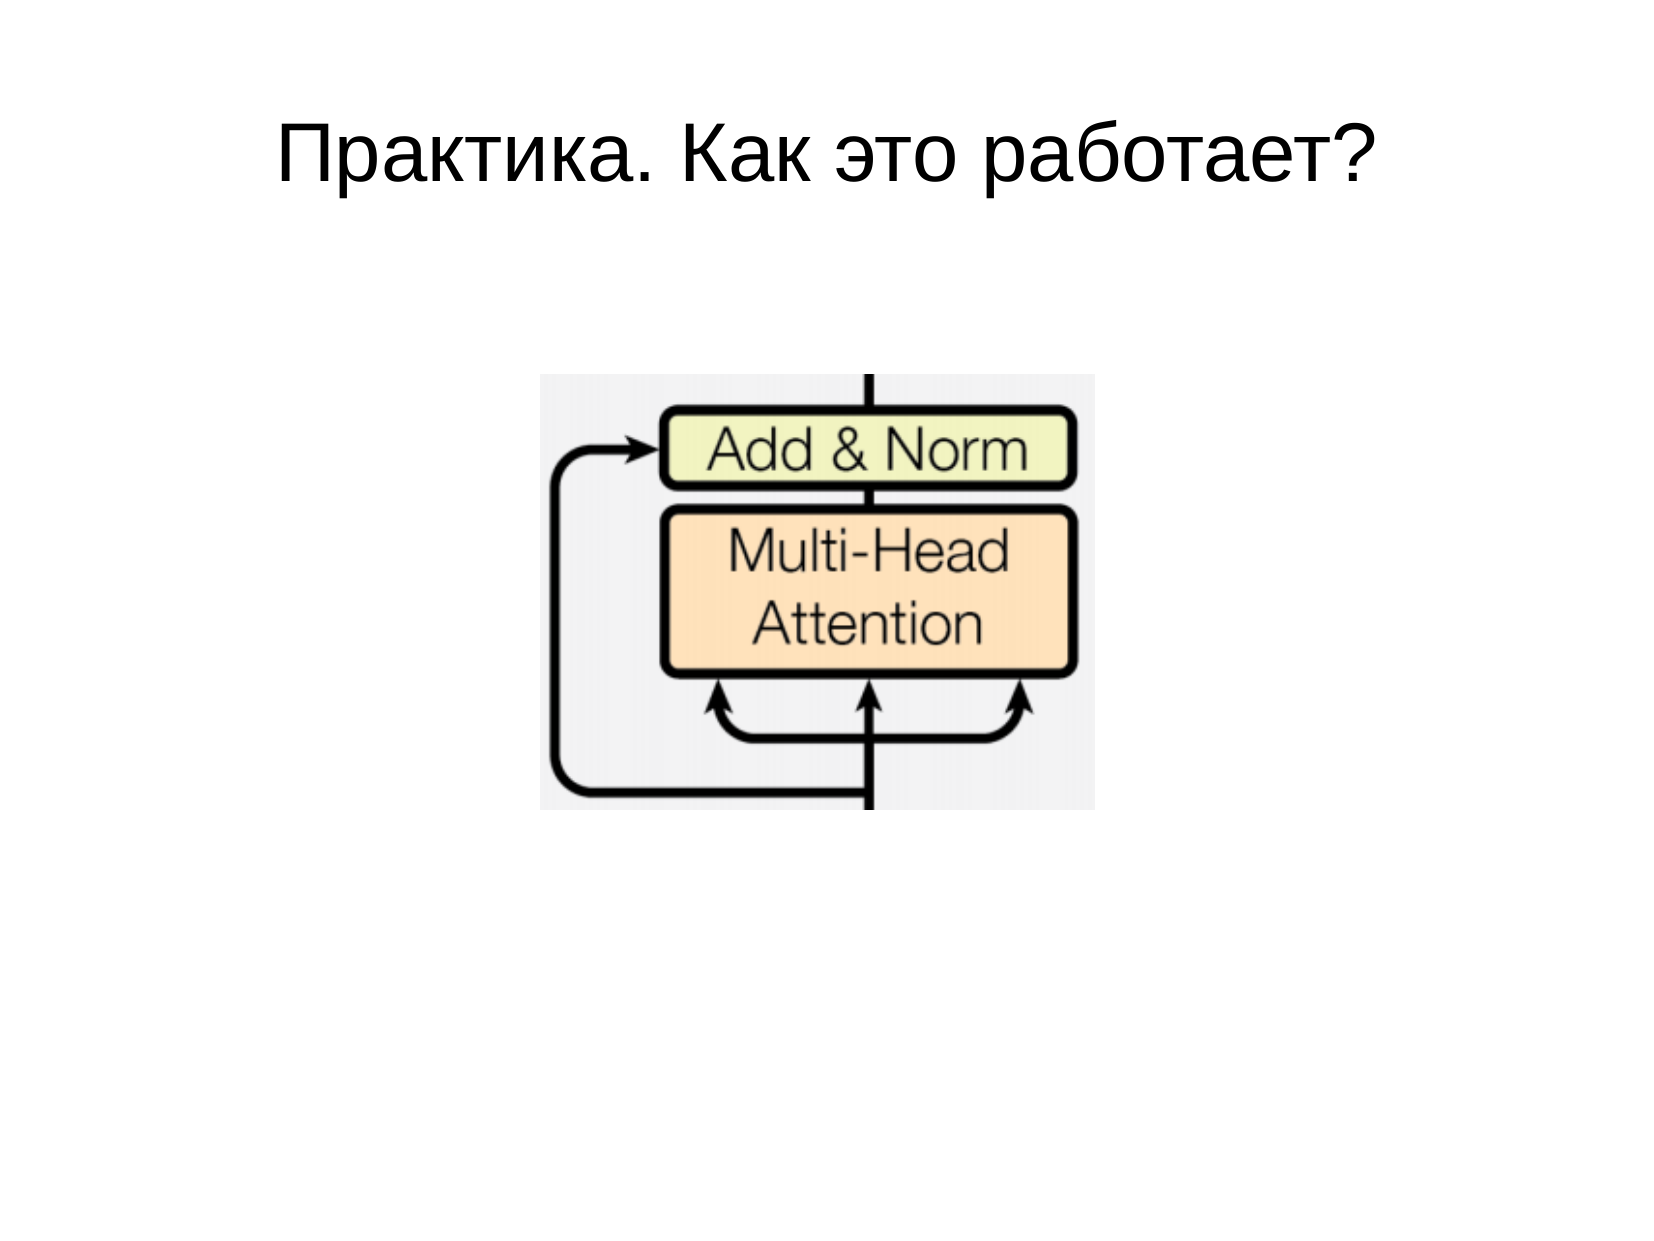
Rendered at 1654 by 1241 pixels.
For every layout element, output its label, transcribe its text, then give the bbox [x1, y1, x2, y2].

title Практика. Как это работает? [82, 16, 1571, 290]
picture [540, 374, 1095, 811]
